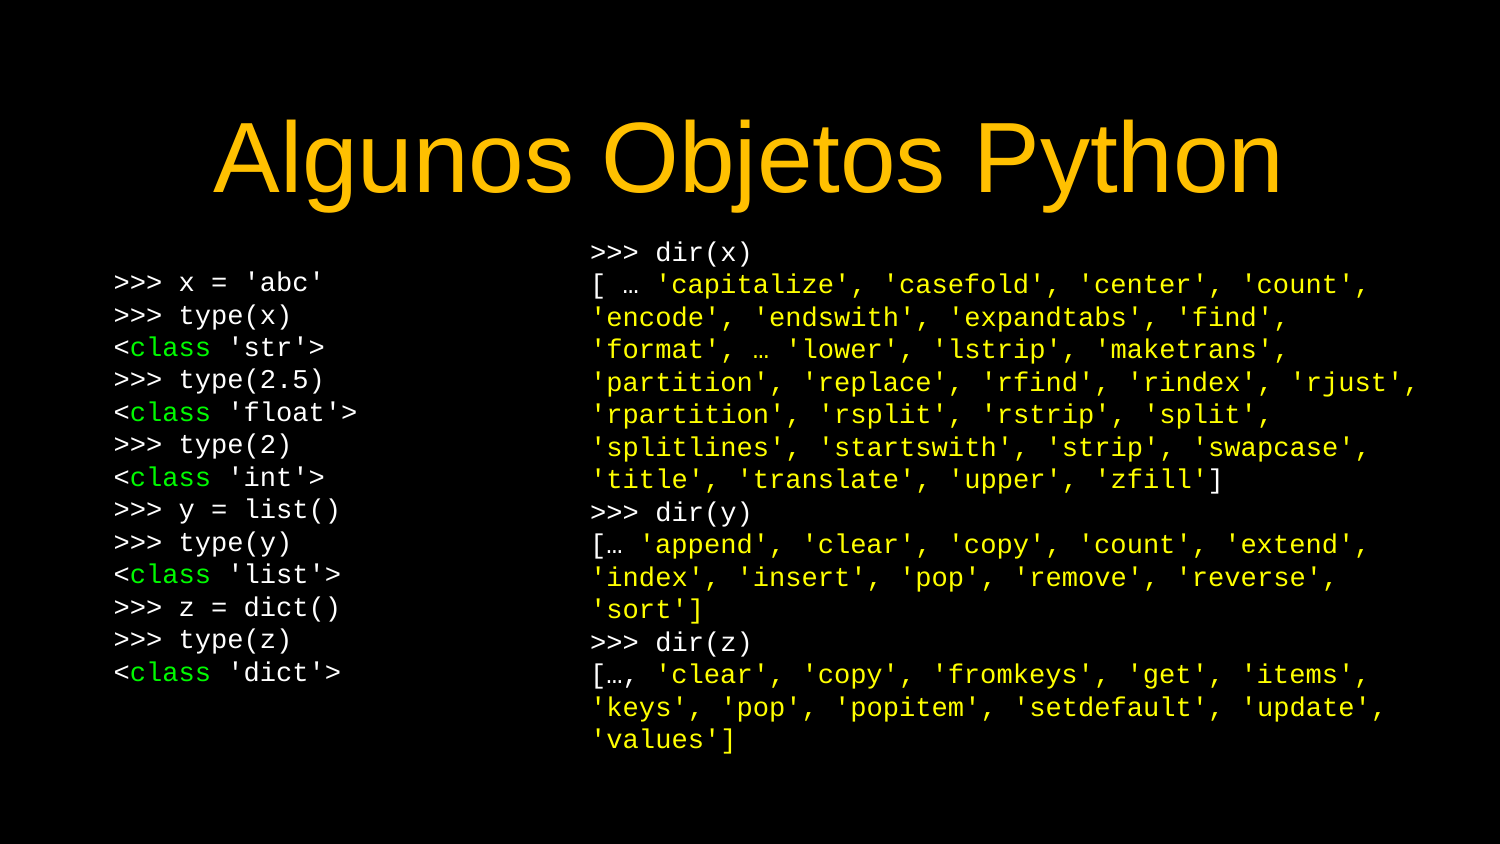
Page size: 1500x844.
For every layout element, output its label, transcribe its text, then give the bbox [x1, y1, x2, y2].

title Algunos Objetos Python [106, 70, 1393, 235]
text_box >>> dir(x) [ … 'capitalize', 'casefold', 'center', 'count', 'encode', 'endswith', 'expandtabs', 'find', 'format', … 'lower', 'lstrip', 'maketrans', 'partition', 'replace', 'rfind', 'rindex', 'rjust', 'rpartition', 'rsplit', 'rstrip', 'split', 'splitlines', 'startswith', 'strip', 'swapcase', 'title', 'translate', 'upper', 'zfill'] >>> dir(y) [… 'append', 'clear', 'copy', 'count', 'extend', 'index', 'insert', 'pop', 'remove', 'reverse', 'sort'] >>> dir(z) […, 'clear', 'copy', 'fromkeys', 'get', 'items', 'keys', 'pop', 'popitem', 'setdefault', 'update', 'values'] [575, 227, 1435, 762]
text_box >>> x = 'abc' >>> type(x) <class 'str'> >>> type(2.5) <class 'float'> >>> type(2) <class 'int'> >>> y = list() >>> type(y) <class 'list'> >>> z = dict() >>> type(z) <class 'dict'> [98, 257, 373, 695]
